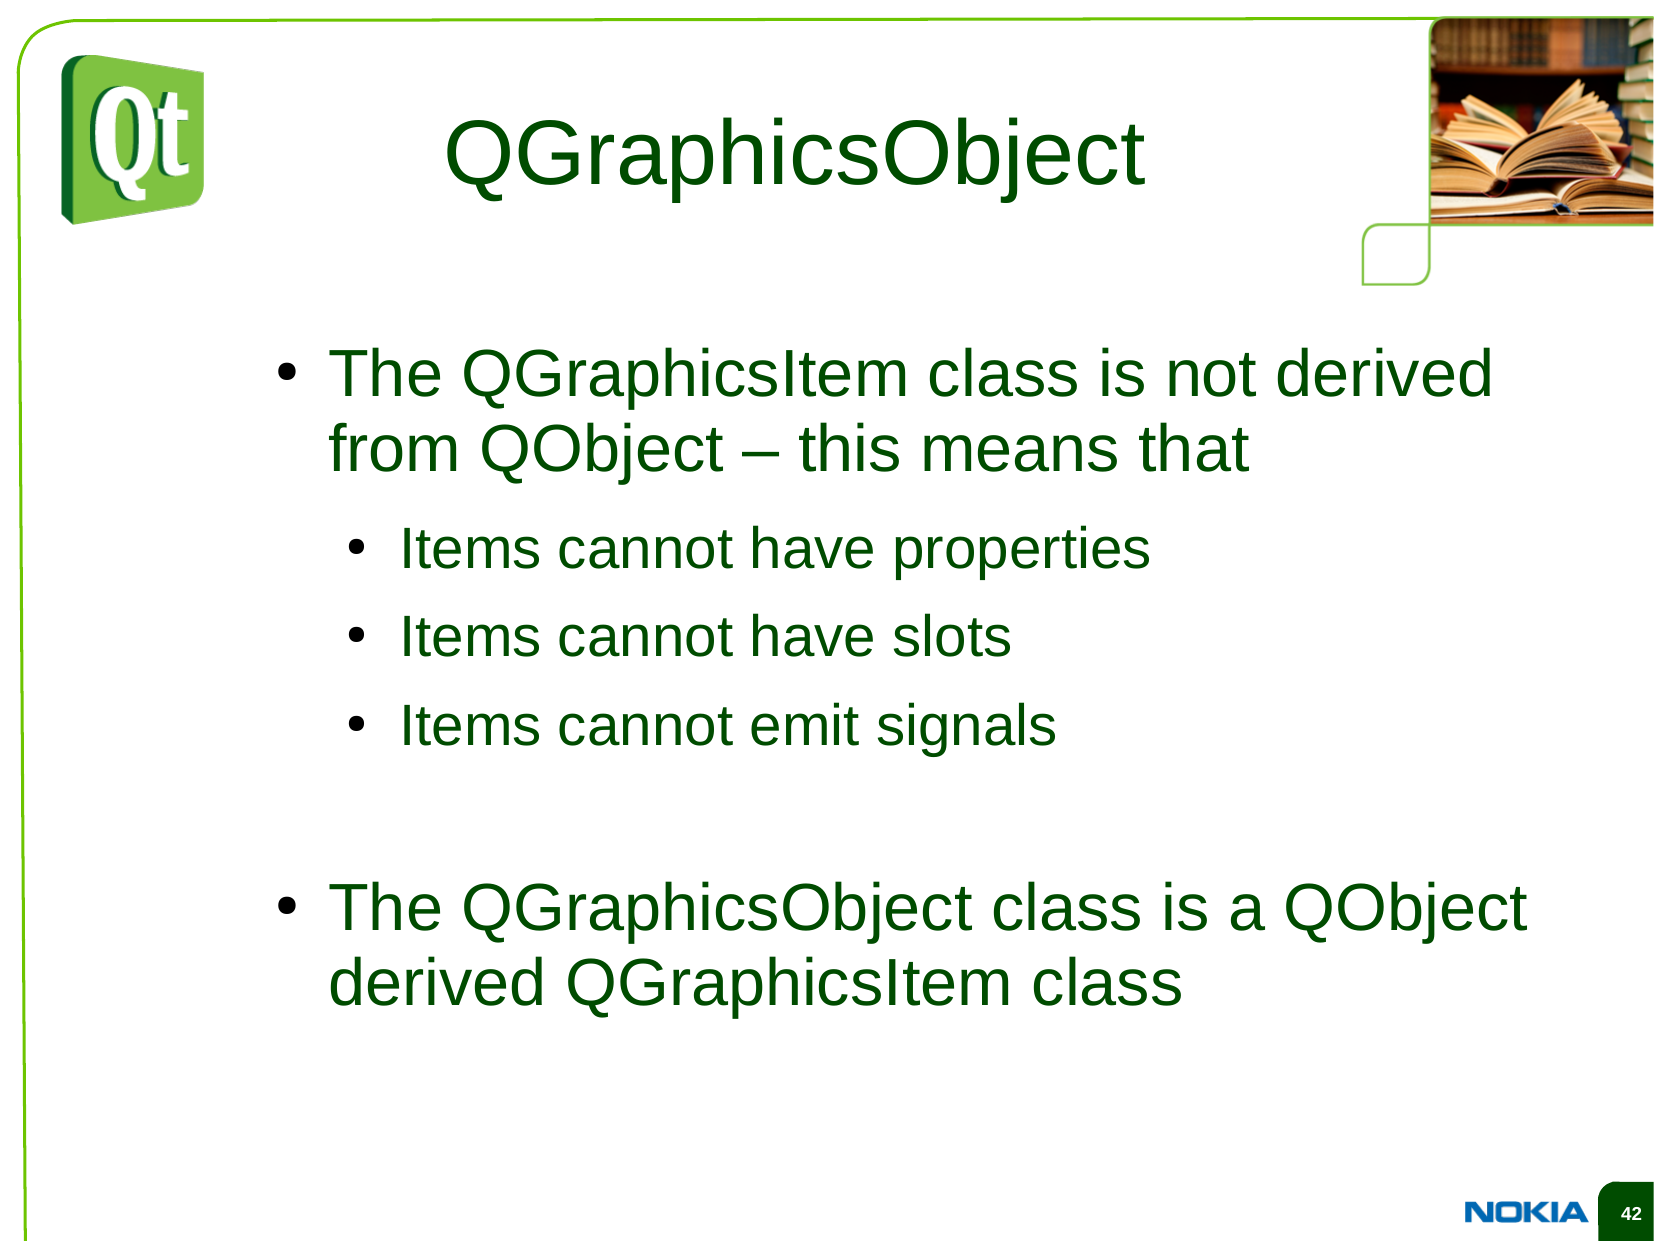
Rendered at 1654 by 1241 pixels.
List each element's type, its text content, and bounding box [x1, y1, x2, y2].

title QGraphicsObject [257, 49, 1333, 257]
picture [1338, 5, 1654, 306]
picture [1465, 1201, 1589, 1223]
list The QGraphicsItem class is not derived from QObject – this means that Items cannot have properties Items cannot have slots Items cannot emit signals The QGraphicsObject class is a QObject derived QGraphicsItem class [257, 336, 1577, 1156]
picture [61, 55, 204, 225]
